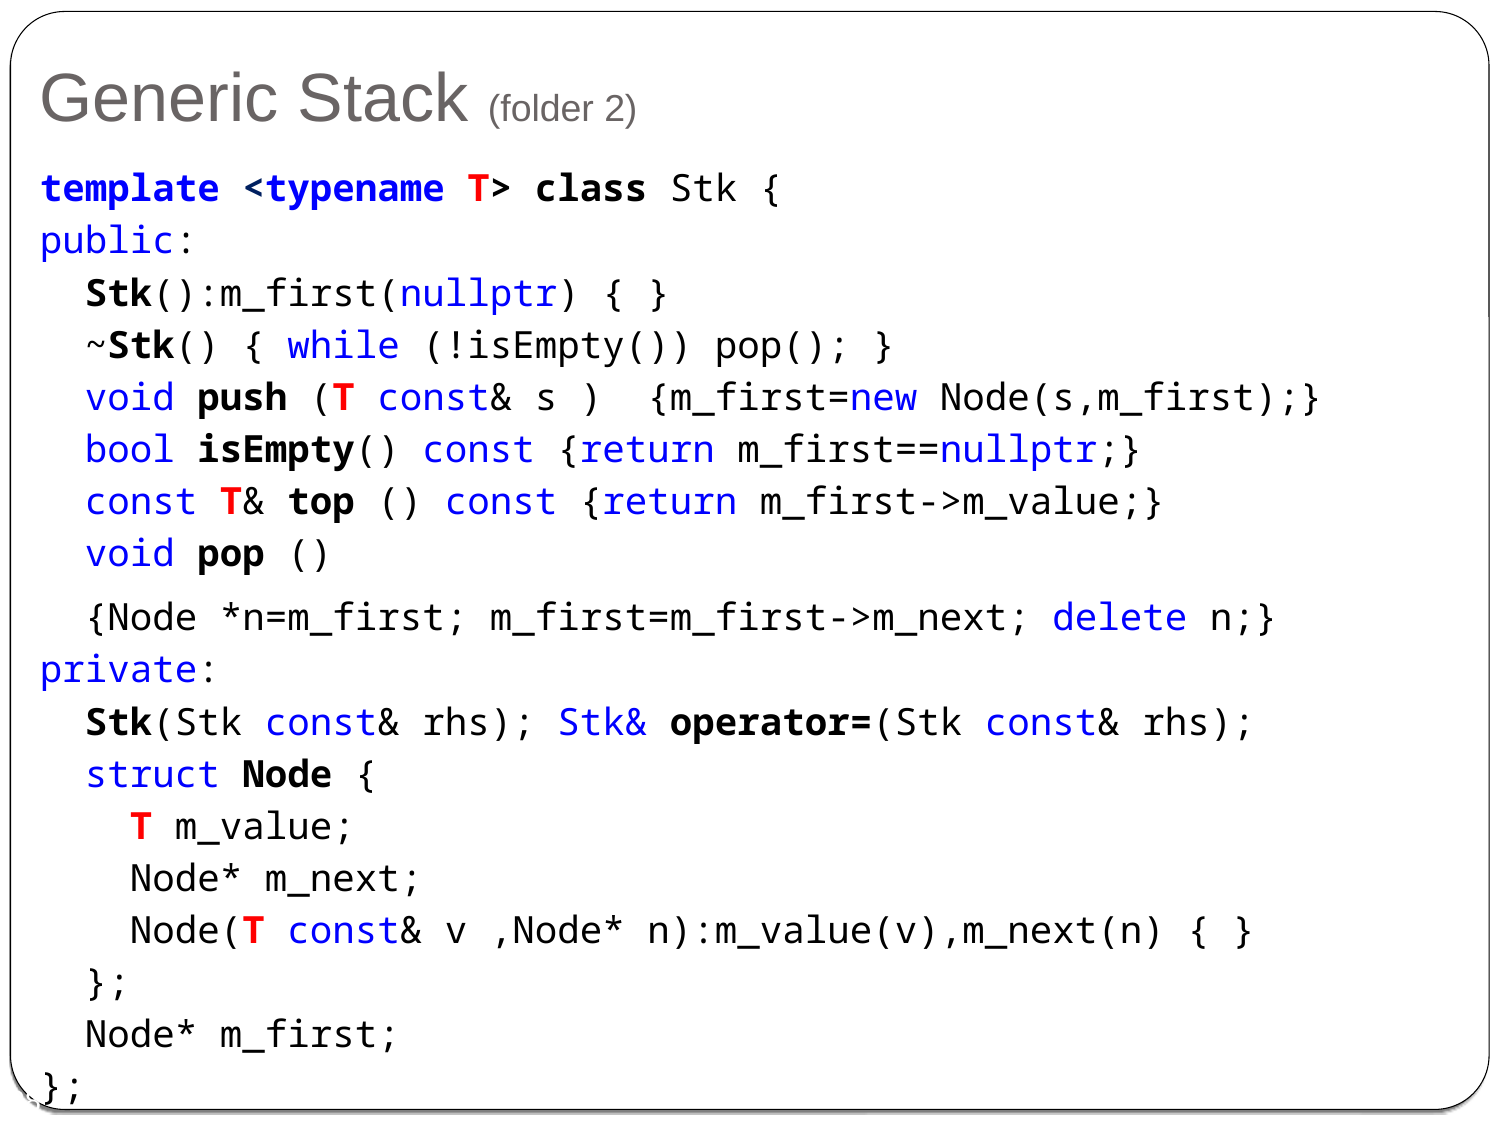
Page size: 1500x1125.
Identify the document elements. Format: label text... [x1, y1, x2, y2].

list template <typename T> class Stk { public: Stk():m_first(nullptr) { } ~Stk() { while (!isEmpty()) pop(); } void push (T const& s ) {m_first=new Node(s,m_first);} bool isEmpty() const {return m_first==nullptr;} const T& top () const {return m_first->m_value;} void pop () {Node *n=m_first; m_first=m_first->m_next; delete n;} private: Stk(Stk const& rhs); Stk& operator=(Stk const& rhs); struct Node { T m_value; Node* m_next; Node(T const& v ,Node* n):m_value(v),m_next(n) { } }; Node* m_first; }; [24, 149, 1475, 1088]
slide_number <number> [0, 1074, 50, 1125]
title Generic Stack (folder 2) [24, 45, 1450, 149]
